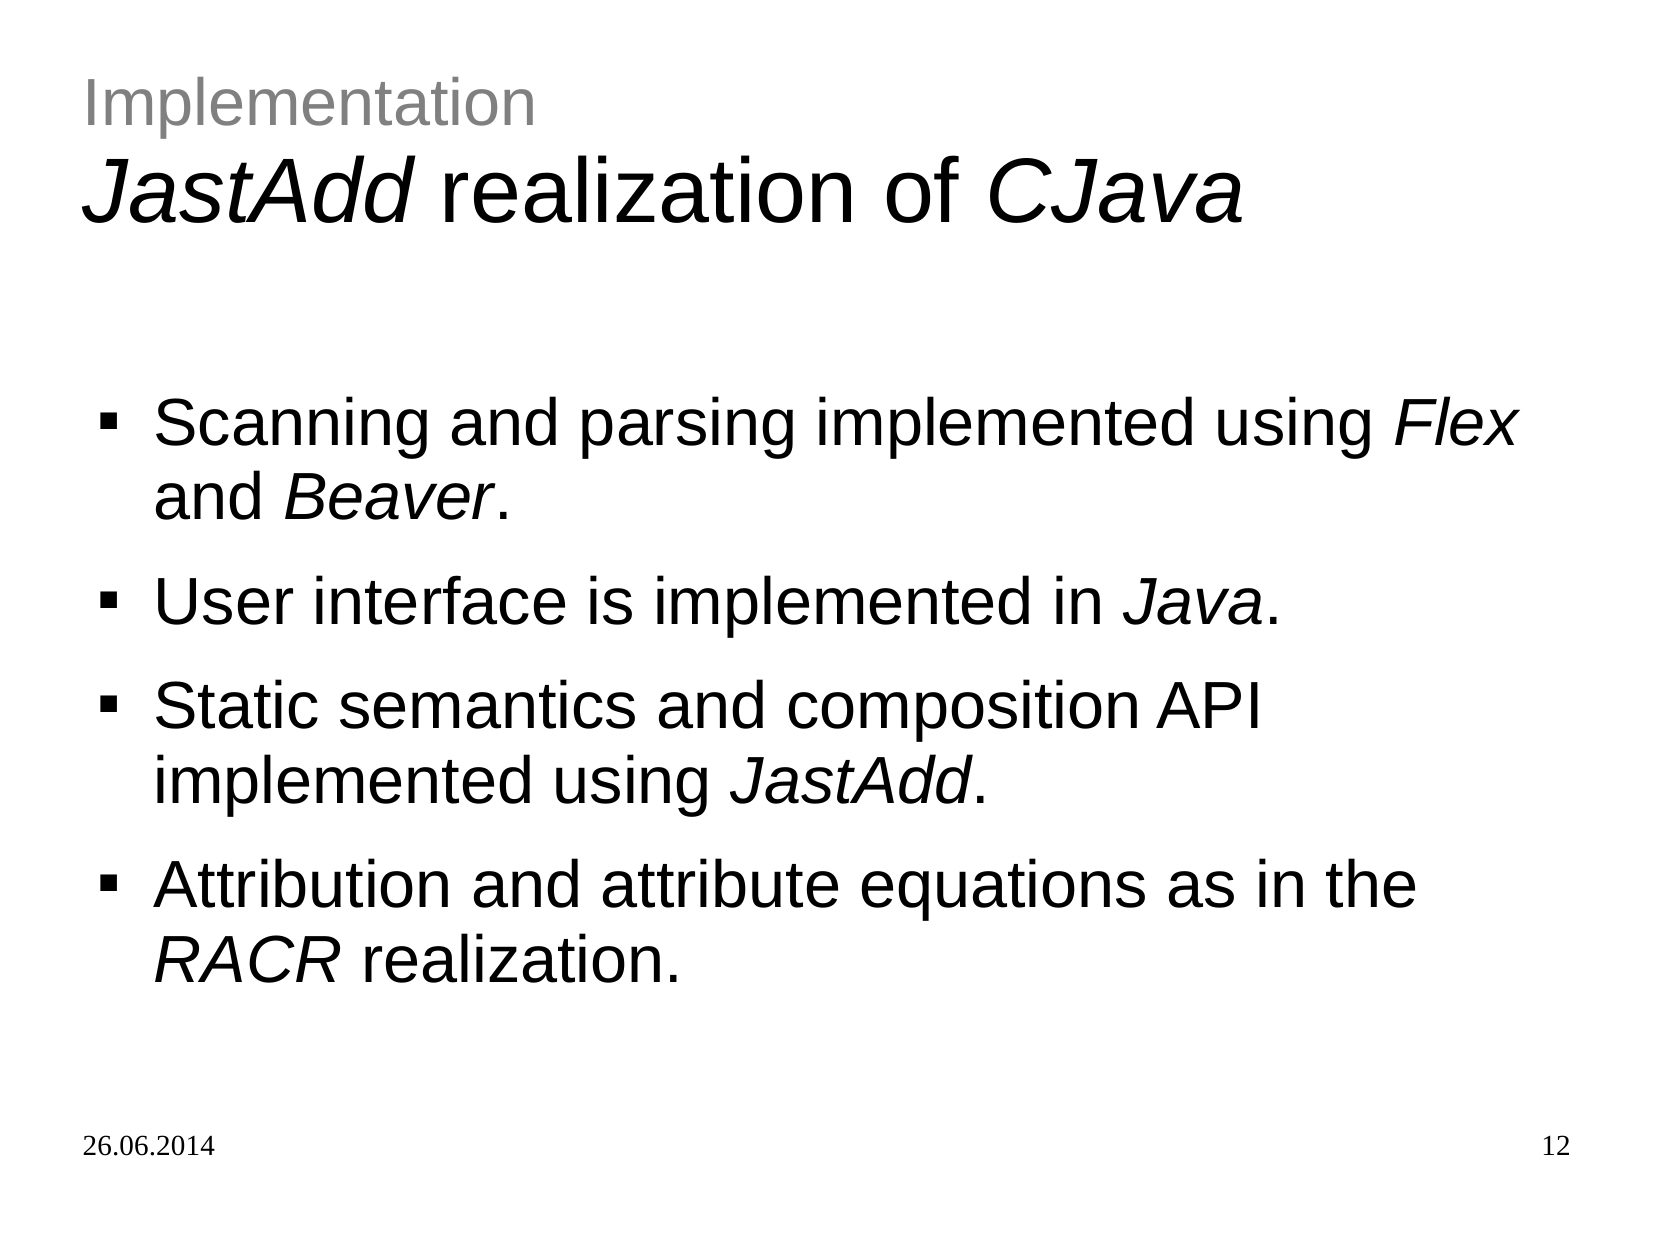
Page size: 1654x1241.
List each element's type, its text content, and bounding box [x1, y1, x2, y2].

list Scanning and parsing implemented using Flex and Beaver. User interface is implemented in Java. Static semantics and composition API implemented using JastAdd. Attribution and attribute equations as in the RACR realization. [82, 384, 1538, 1104]
title Implementation JastAdd realization of CJava [82, 64, 1571, 243]
